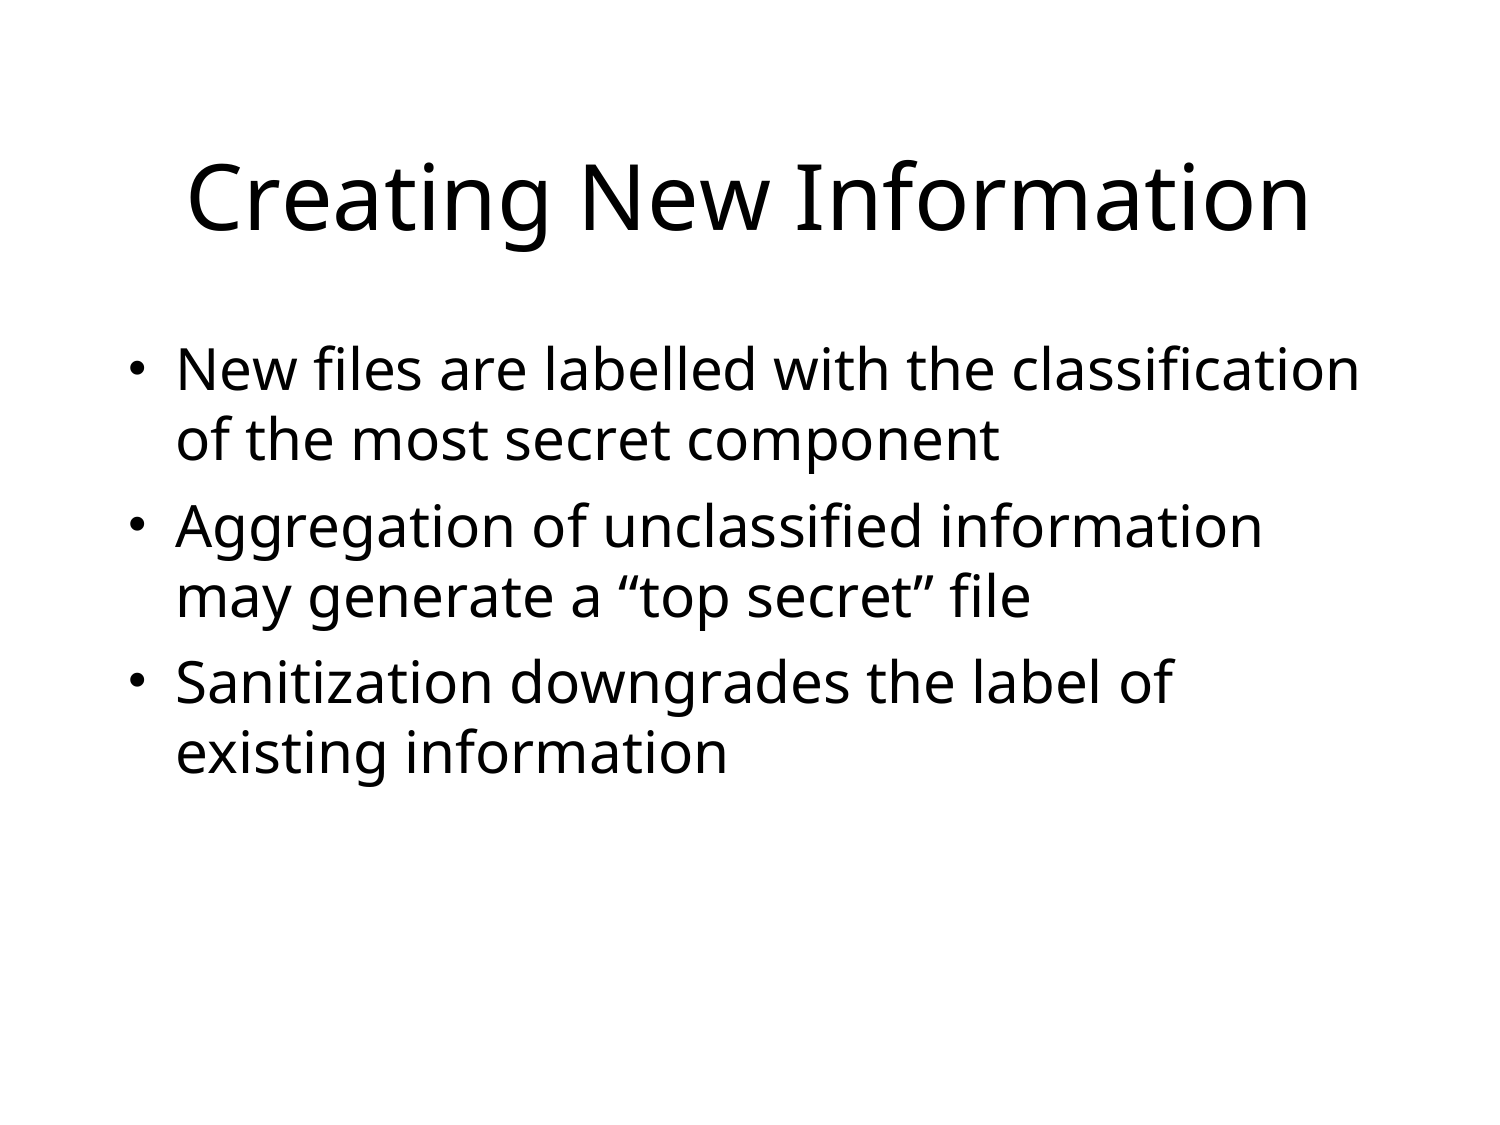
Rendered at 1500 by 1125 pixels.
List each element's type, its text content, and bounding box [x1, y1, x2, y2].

title Creating New Information [112, 99, 1388, 288]
list New files are labelled with the classification of the most secret component Aggregation of unclassified information may generate a “top secret” file Sanitization downgrades the label of existing information [112, 324, 1388, 1014]
